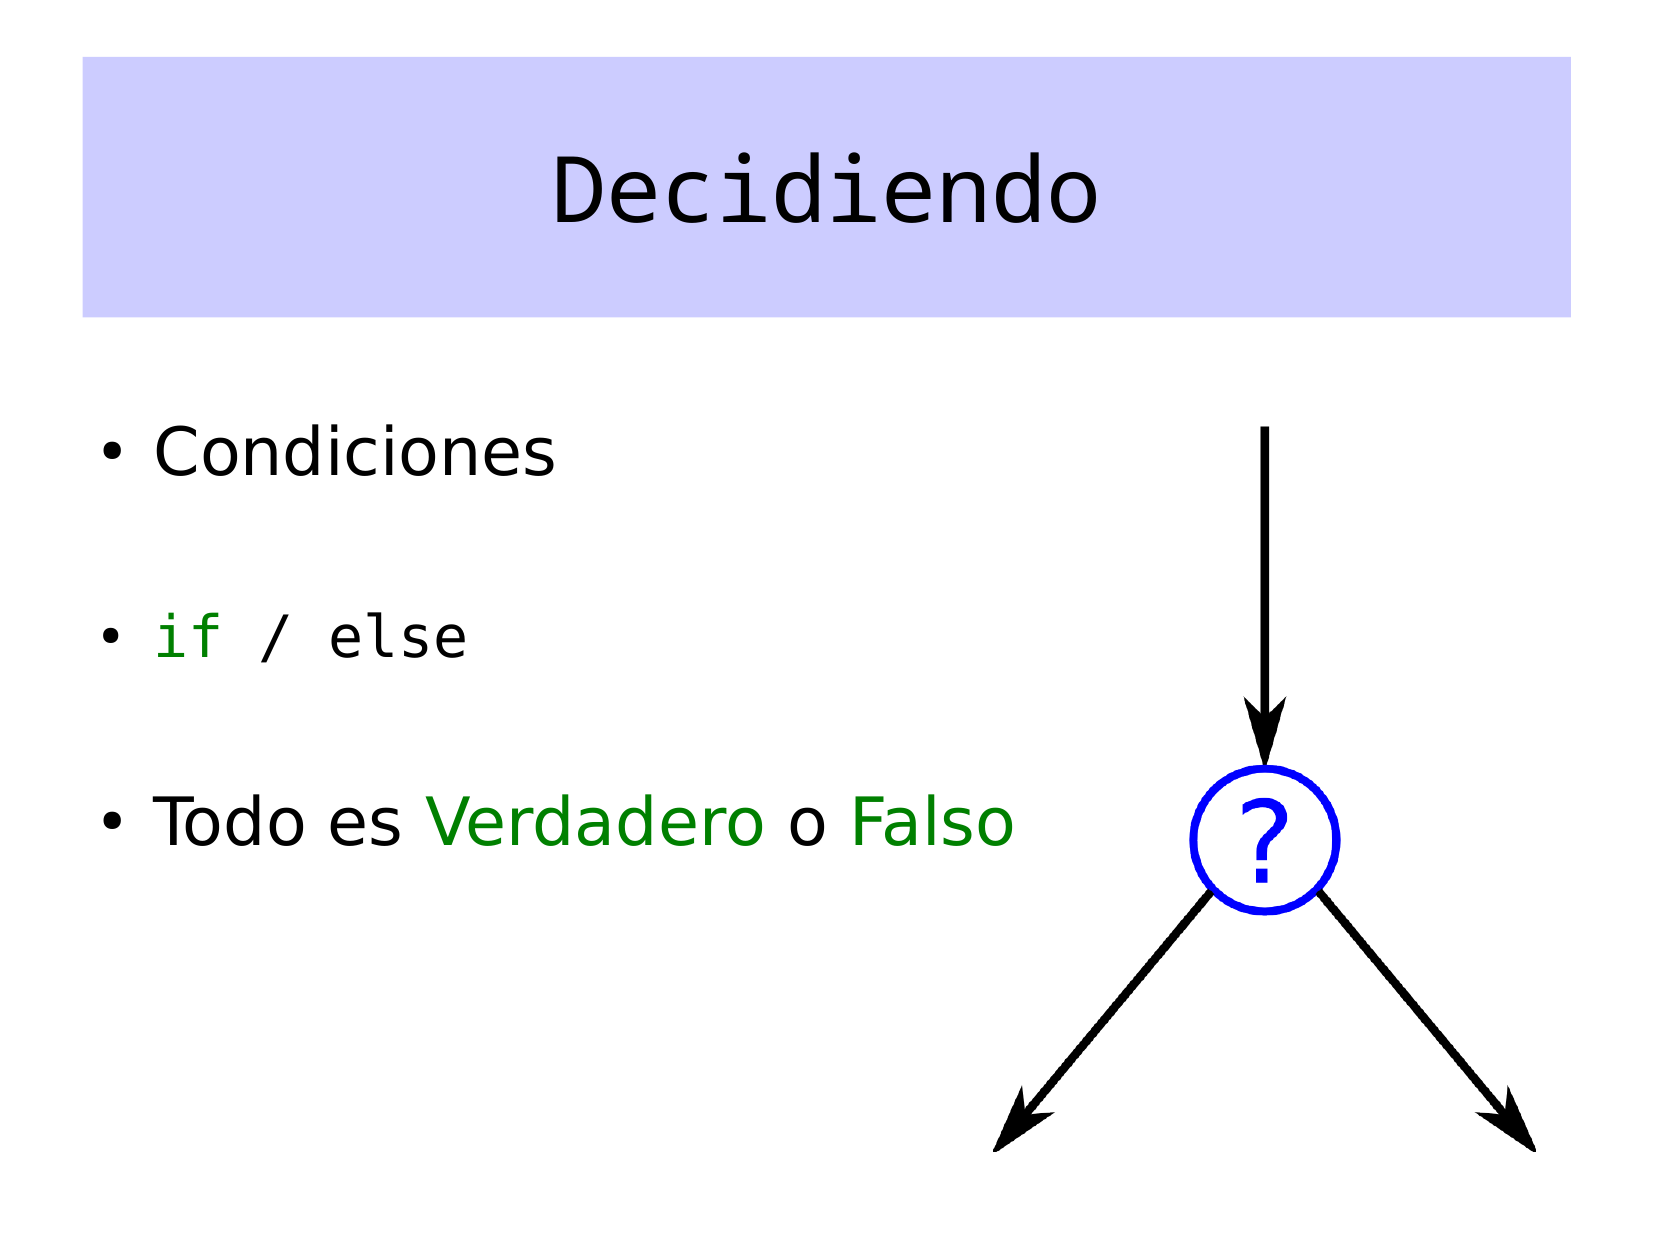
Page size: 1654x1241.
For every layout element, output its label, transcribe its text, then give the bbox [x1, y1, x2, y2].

list Condiciones if / else Todo es Verdadero o Falso [82, 413, 1571, 1232]
title Decidiendo [82, 56, 1571, 318]
picture [993, 422, 1536, 1152]
